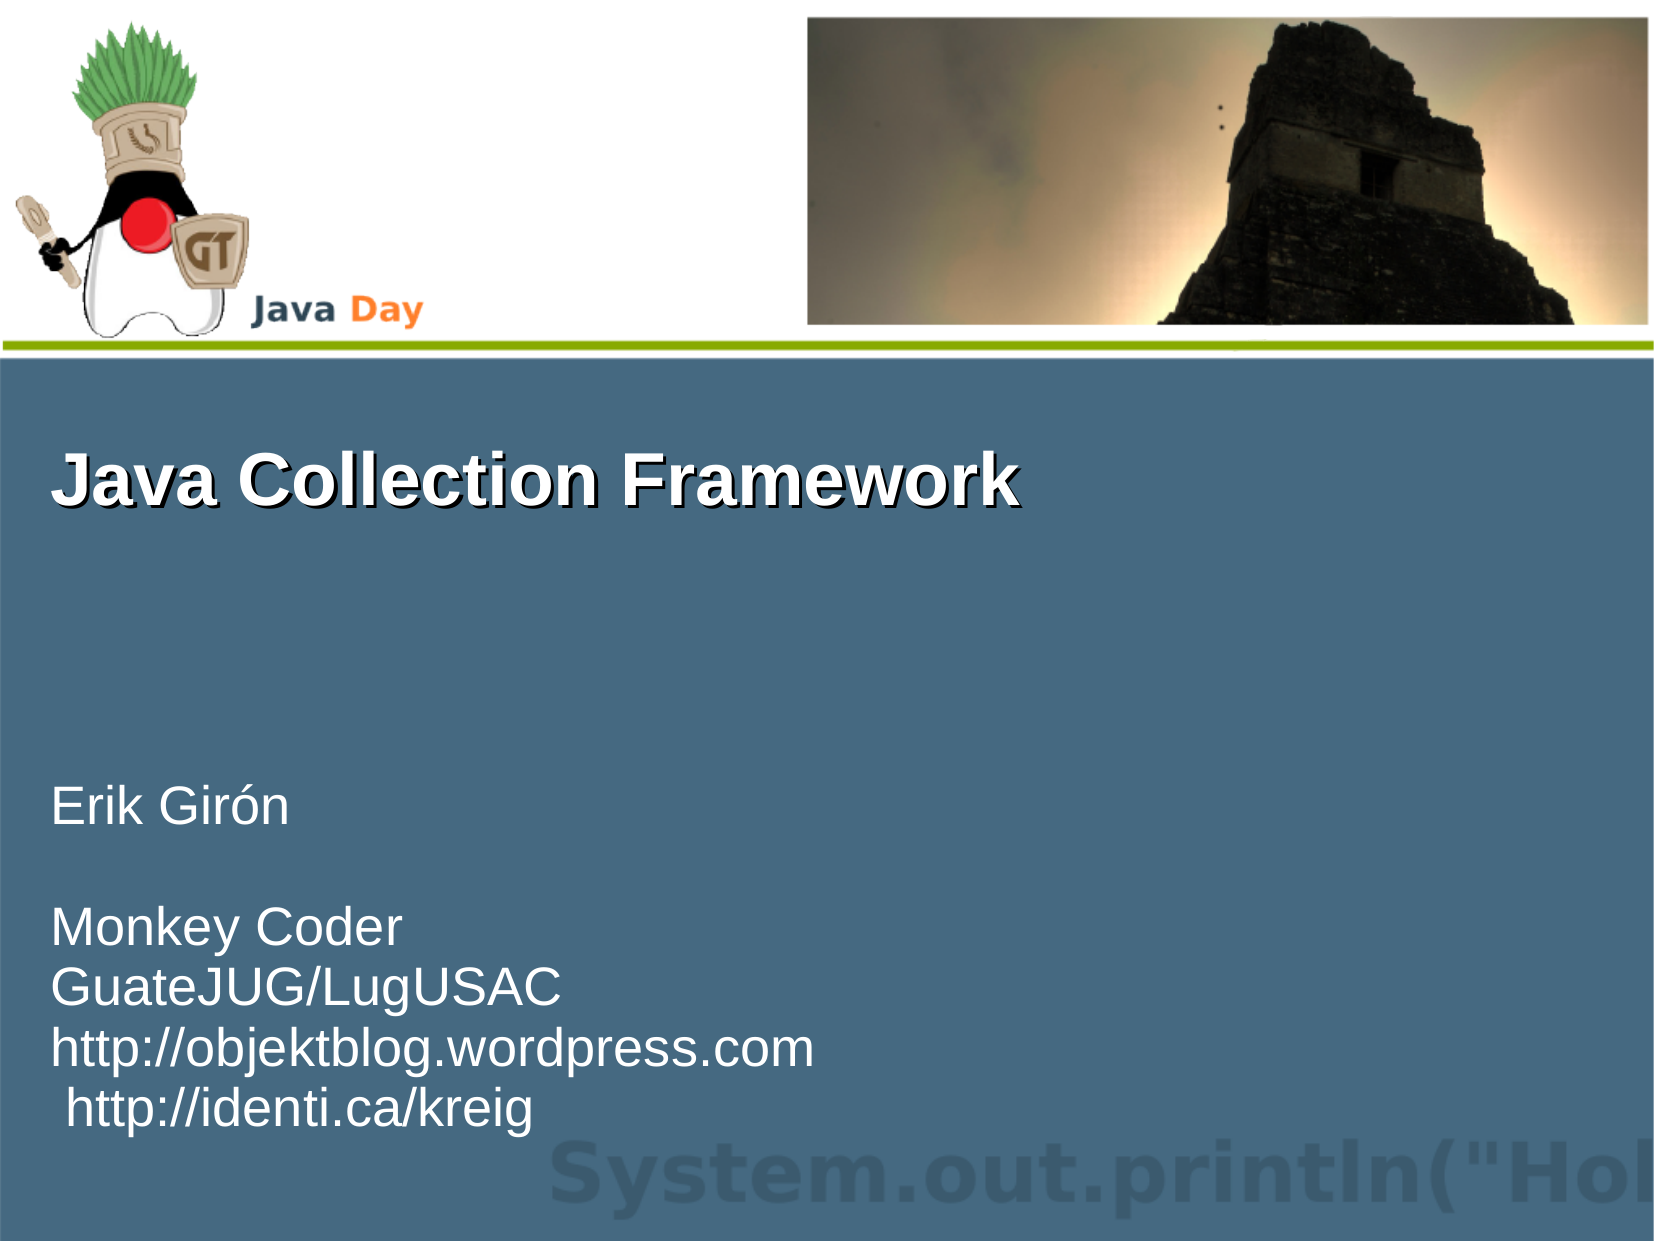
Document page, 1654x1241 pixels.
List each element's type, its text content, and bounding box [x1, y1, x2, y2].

text_box Java Collection Framework [35, 430, 1252, 715]
text_box Erik Girón Monkey Coder GuateJUG/LugUSAC http://objektblog.wordpress.com http://identi.ca/kreig [35, 767, 1252, 1146]
picture [0, 0, 1654, 1241]
